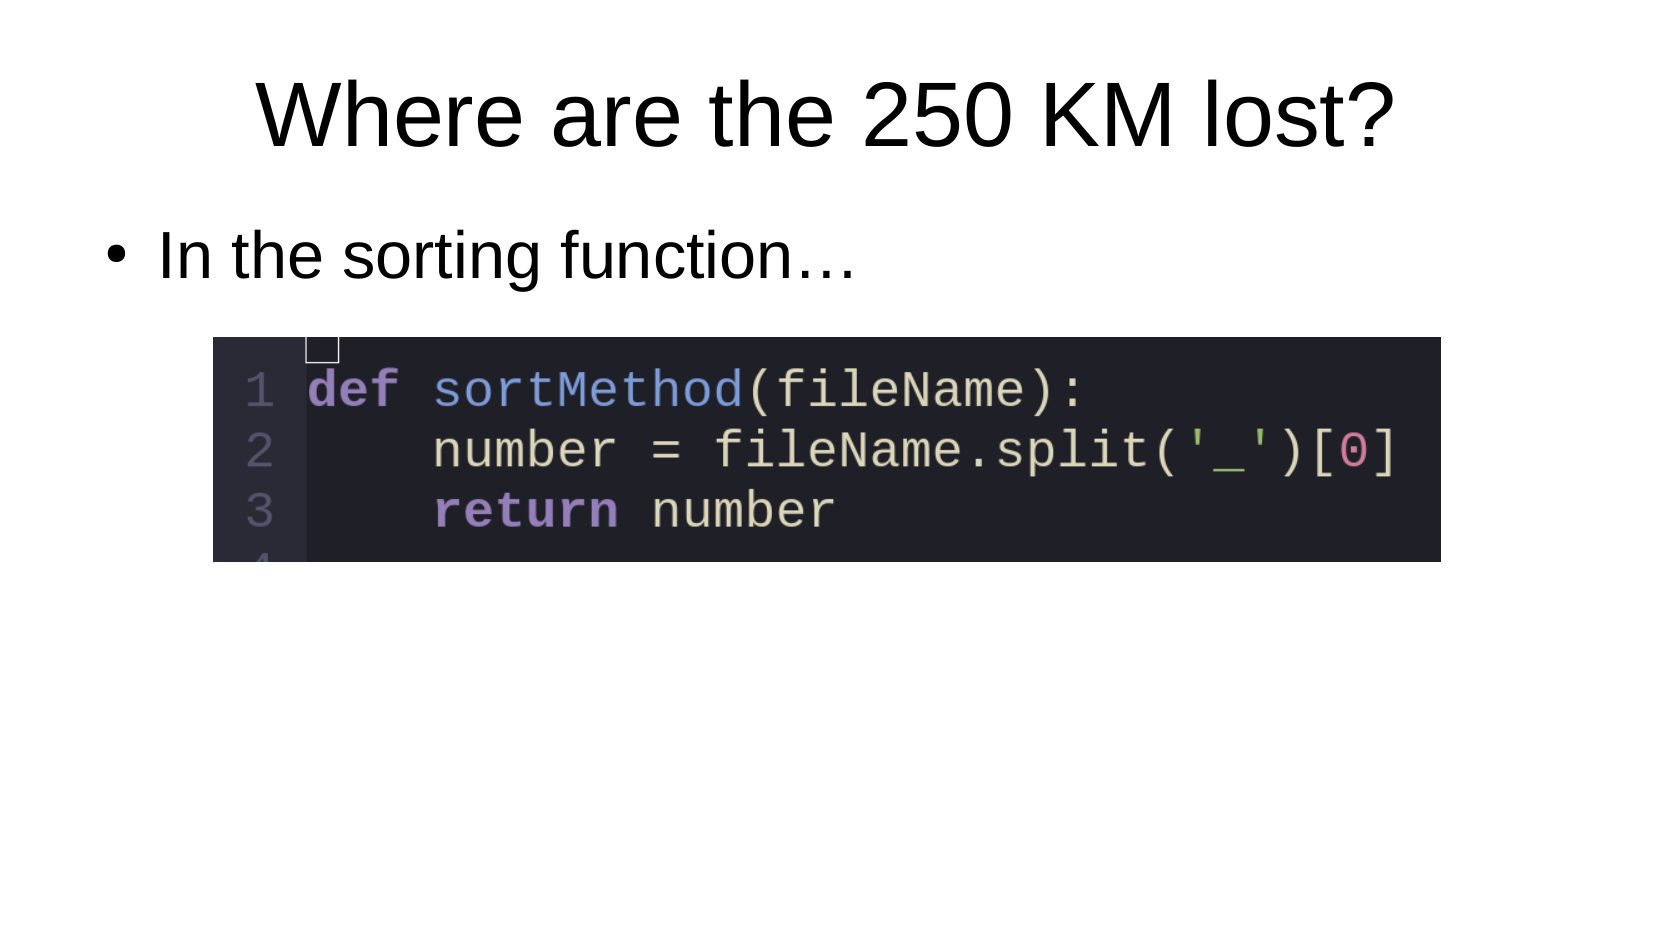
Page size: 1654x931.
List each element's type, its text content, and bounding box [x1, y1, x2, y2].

list In the sorting function… [86, 217, 1576, 758]
picture [213, 337, 1441, 562]
title Where are the 250 KM lost? [82, 37, 1571, 193]
